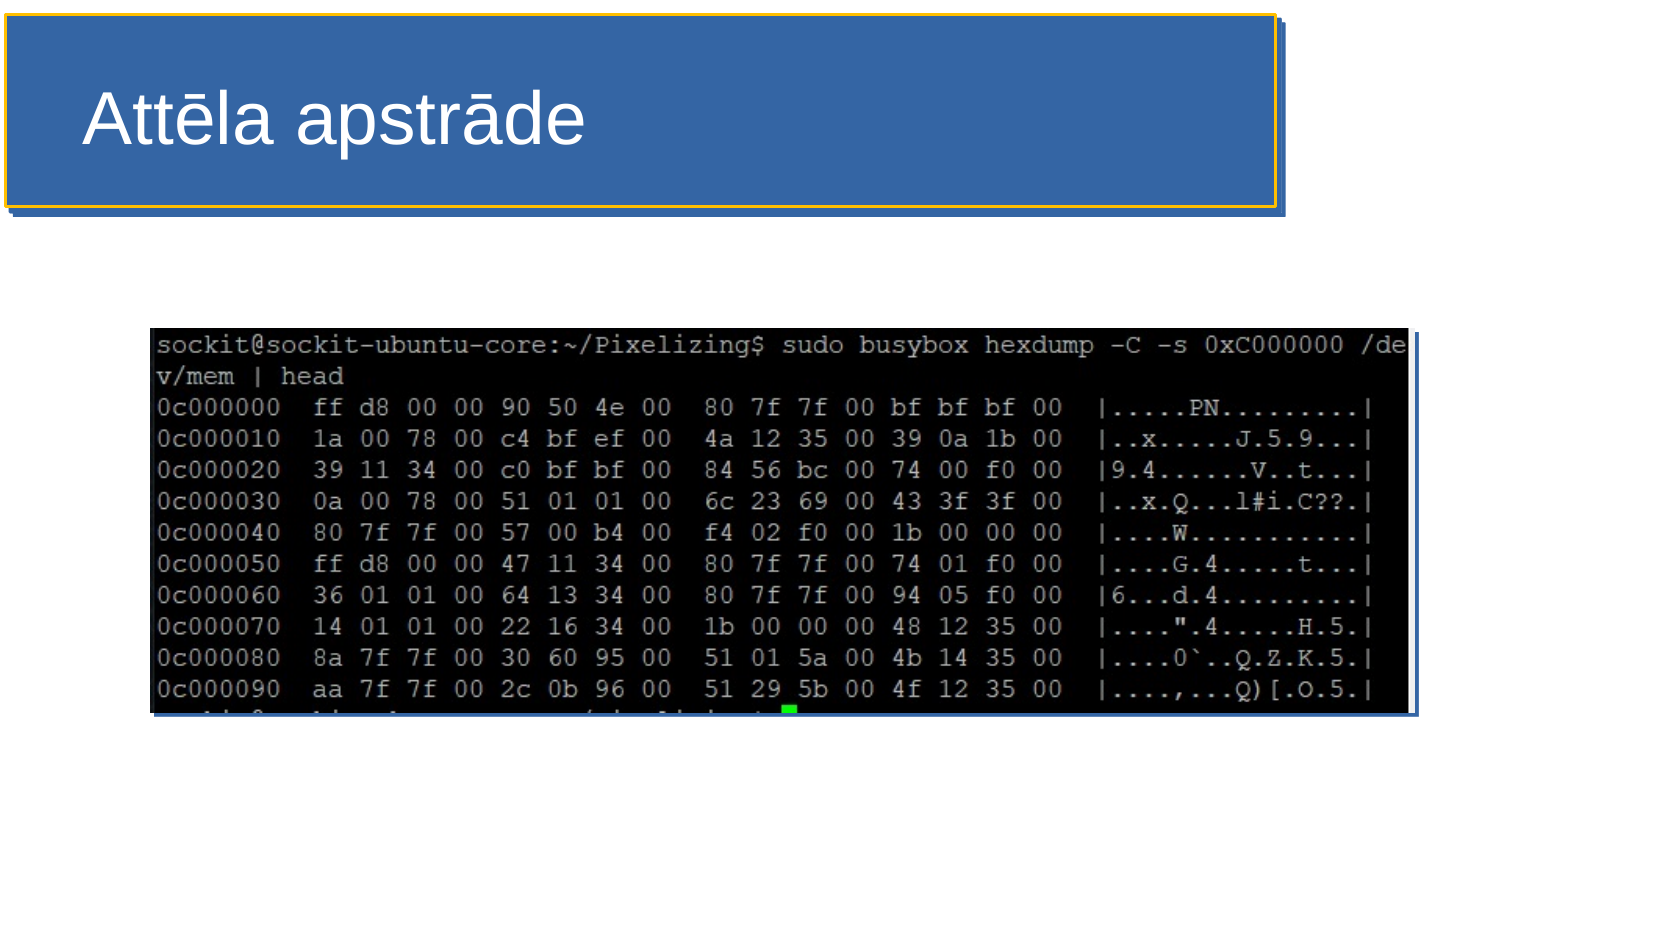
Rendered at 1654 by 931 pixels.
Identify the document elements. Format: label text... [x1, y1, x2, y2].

title Attēla apstrāde [82, 44, 1235, 192]
picture [150, 328, 1415, 713]
